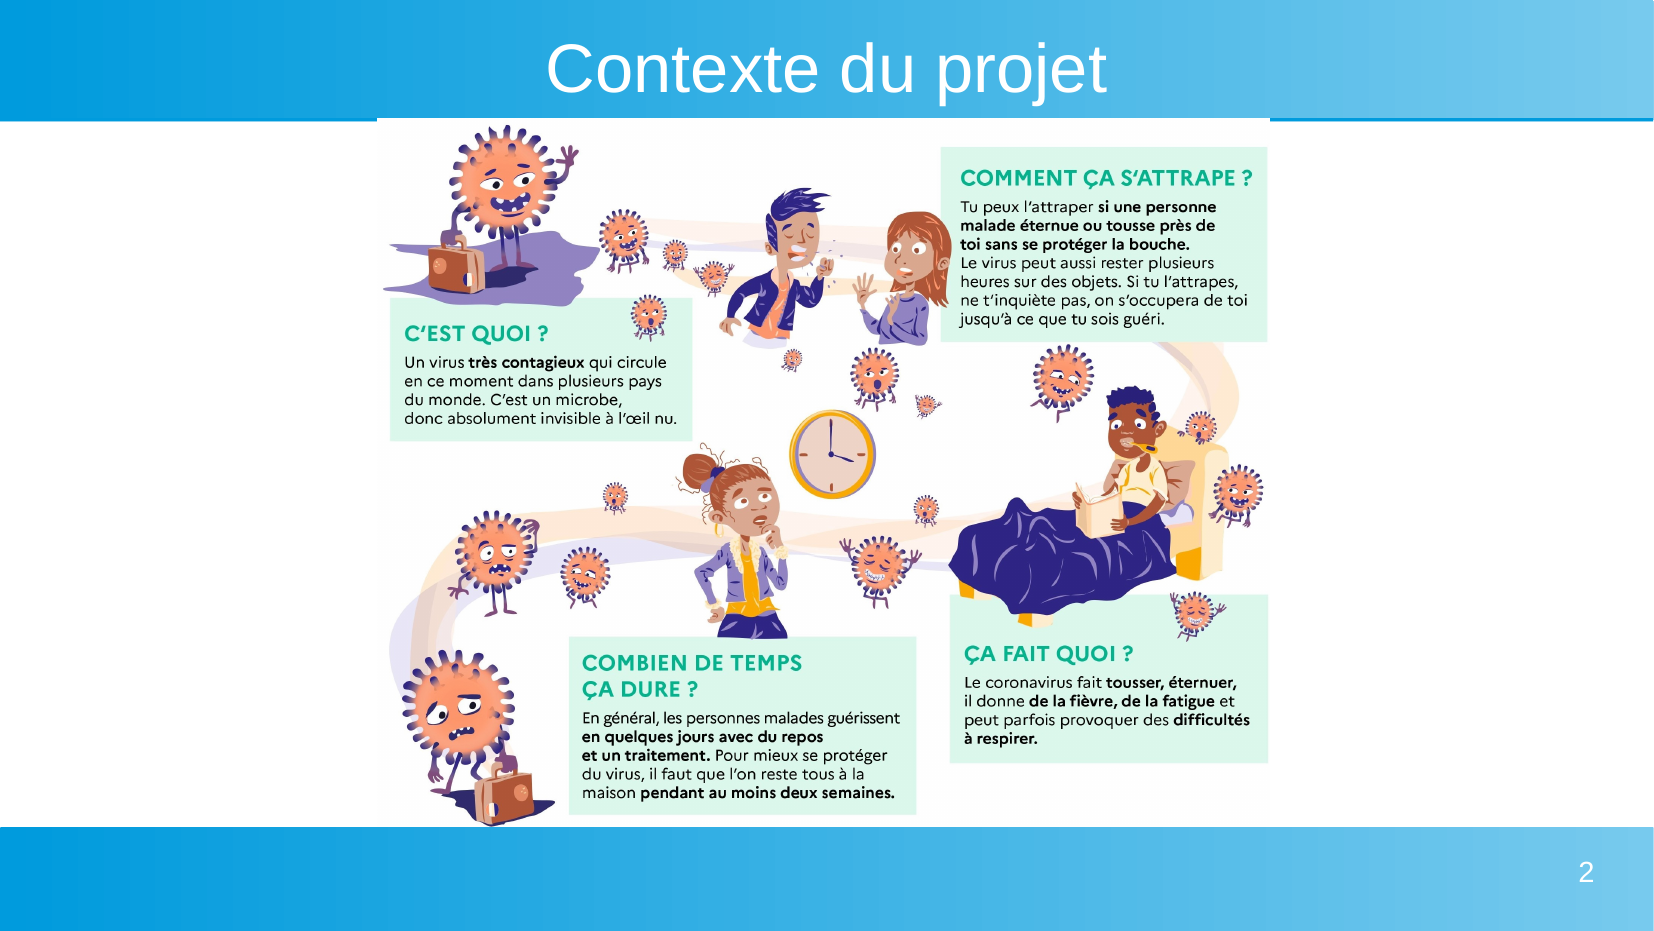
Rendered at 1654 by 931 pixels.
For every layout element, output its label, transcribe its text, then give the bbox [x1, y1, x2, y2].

title Contexte du projet [59, 29, 1595, 108]
picture [377, 118, 1270, 827]
